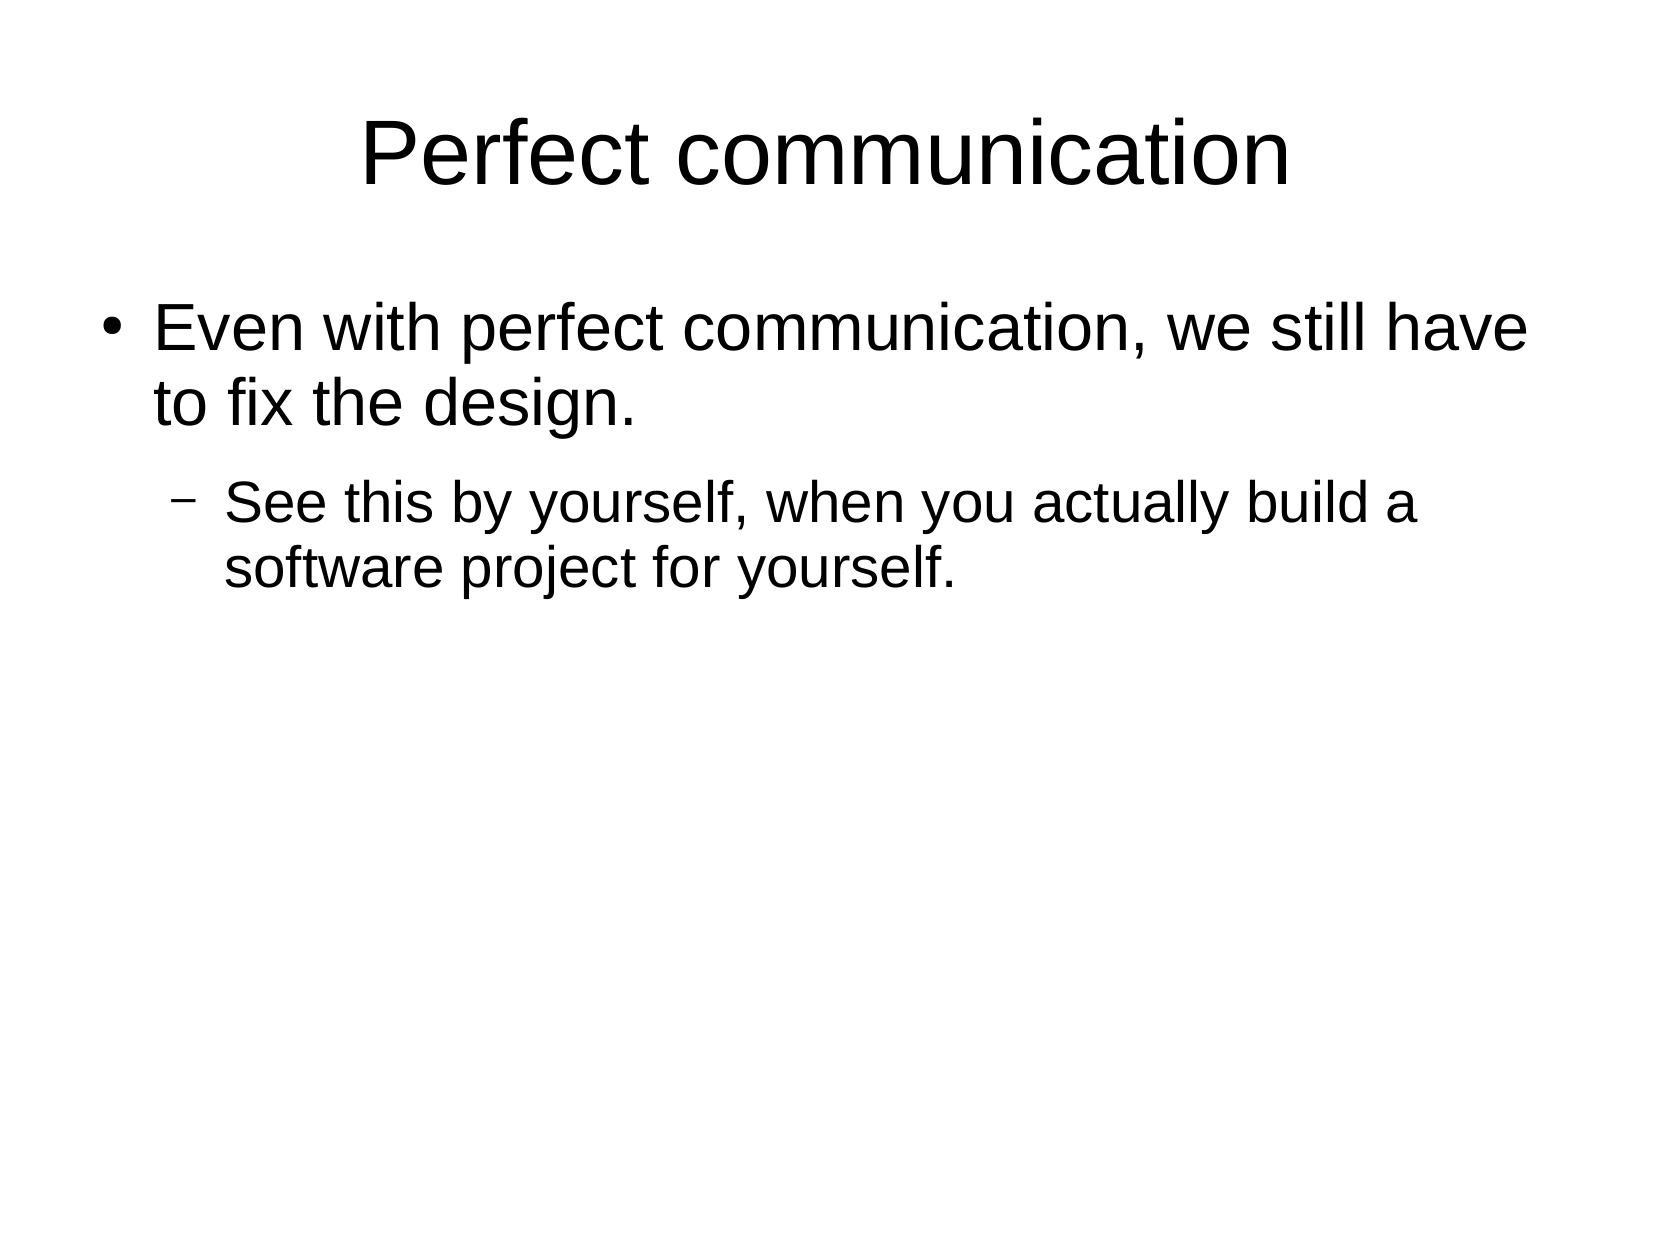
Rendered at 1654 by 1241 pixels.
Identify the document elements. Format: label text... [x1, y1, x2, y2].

list Even with perfect communication, we still have to fix the design. See this by yourself, when you actually build a software project for yourself. [82, 290, 1571, 1081]
title Perfect communication [82, 49, 1571, 257]
